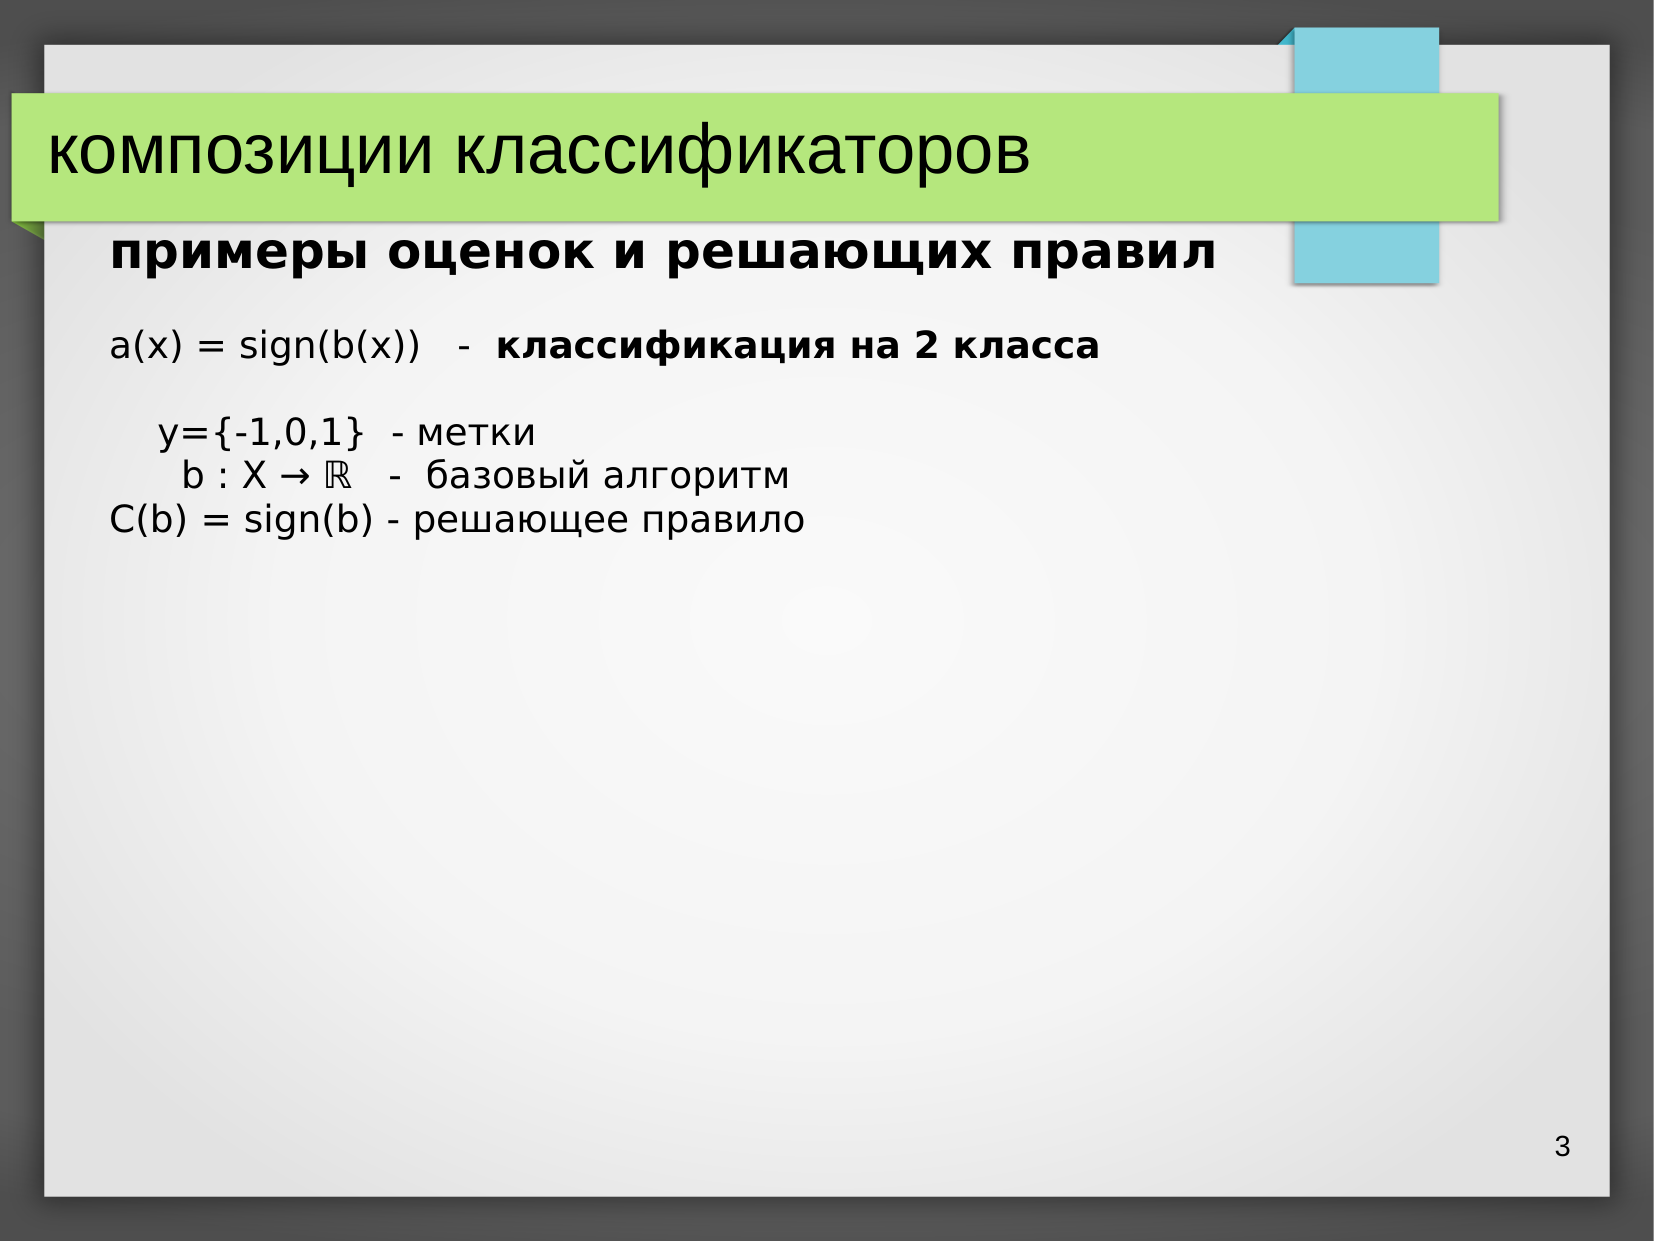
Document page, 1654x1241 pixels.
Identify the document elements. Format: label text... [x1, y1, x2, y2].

picture [0, 0, 1654, 1241]
text_box примеры оценок и решающих правил a(x) = sign(b(x)) - классификация на 2 класса y={-1,0,1} - метки b : X → ℝ - базовый алгоритм C(b) = sign(b) - решающее правило [94, 214, 1453, 556]
title композиции классификаторов [47, 109, 1501, 189]
